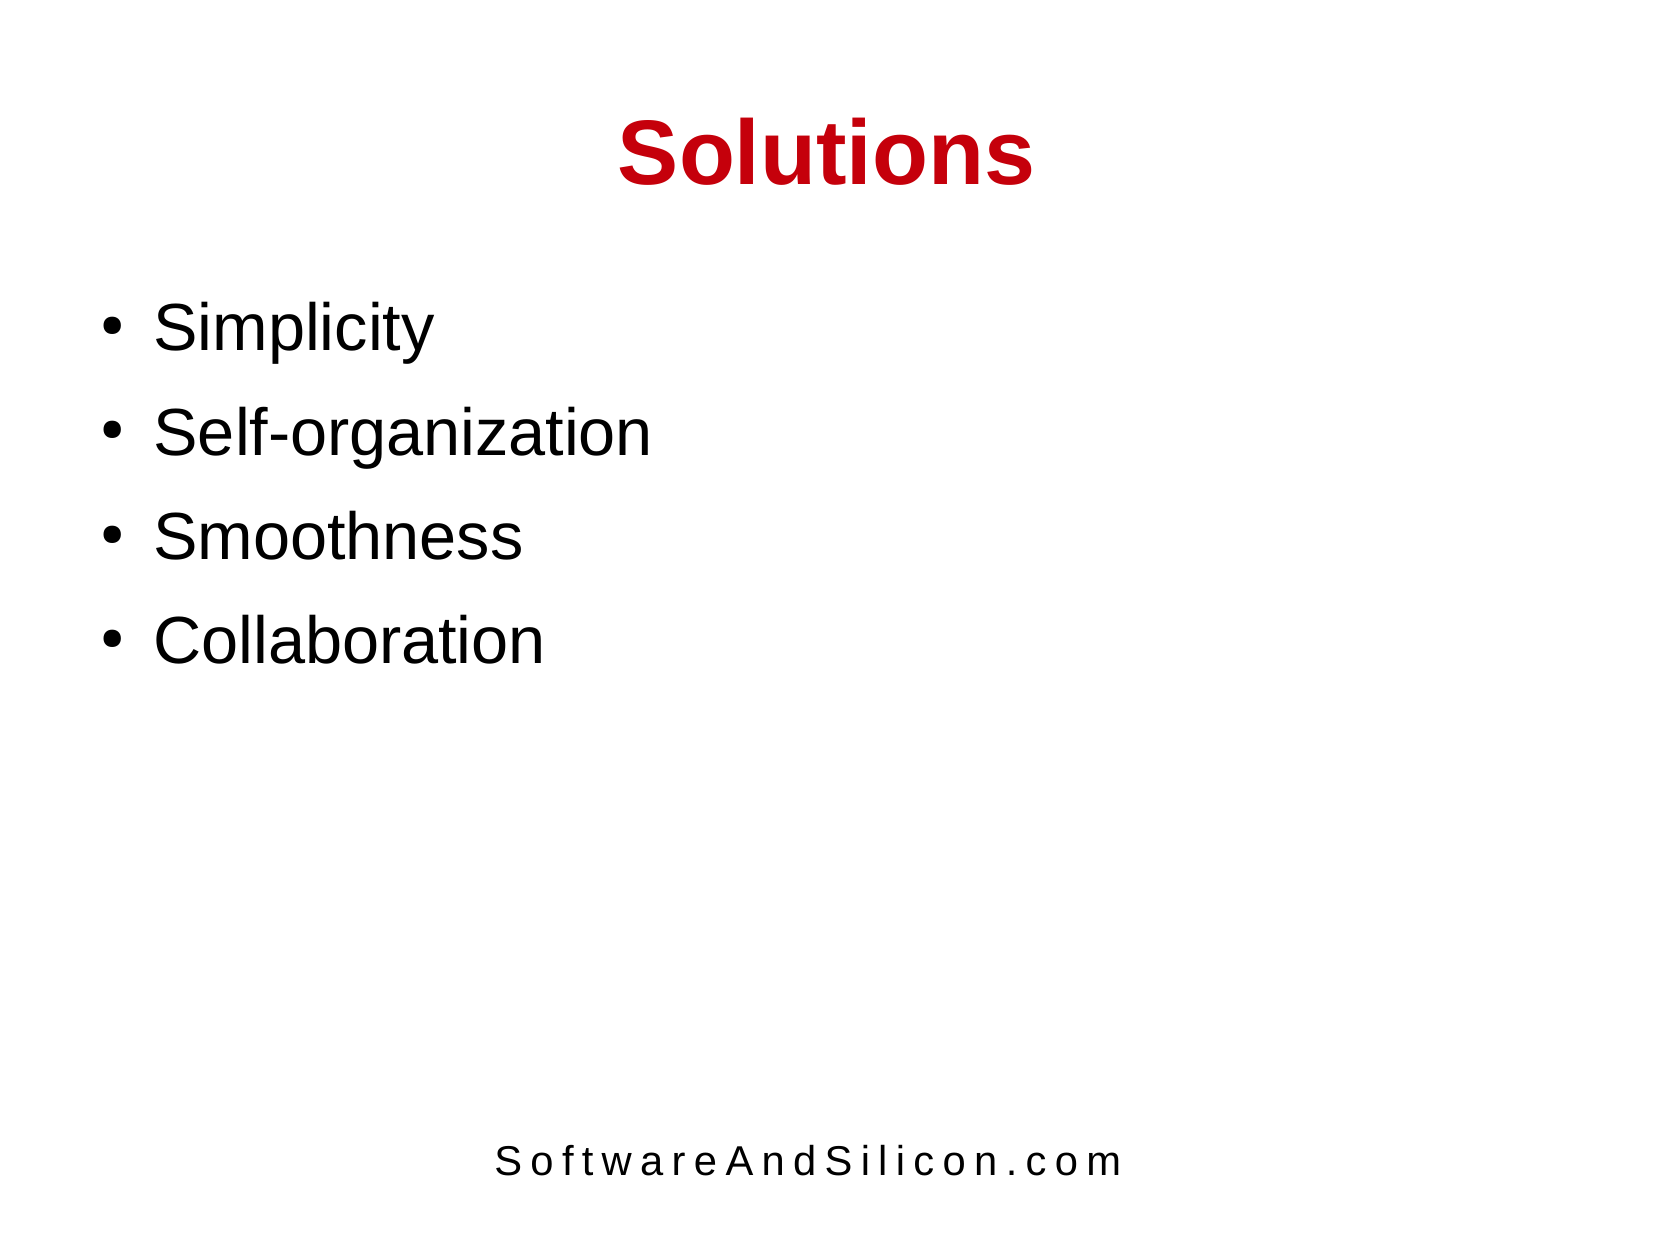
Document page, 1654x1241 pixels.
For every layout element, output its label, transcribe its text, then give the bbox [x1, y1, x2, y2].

list Simplicity Self-organization Smoothness Collaboration [82, 290, 1571, 1094]
title Solutions [82, 56, 1571, 250]
